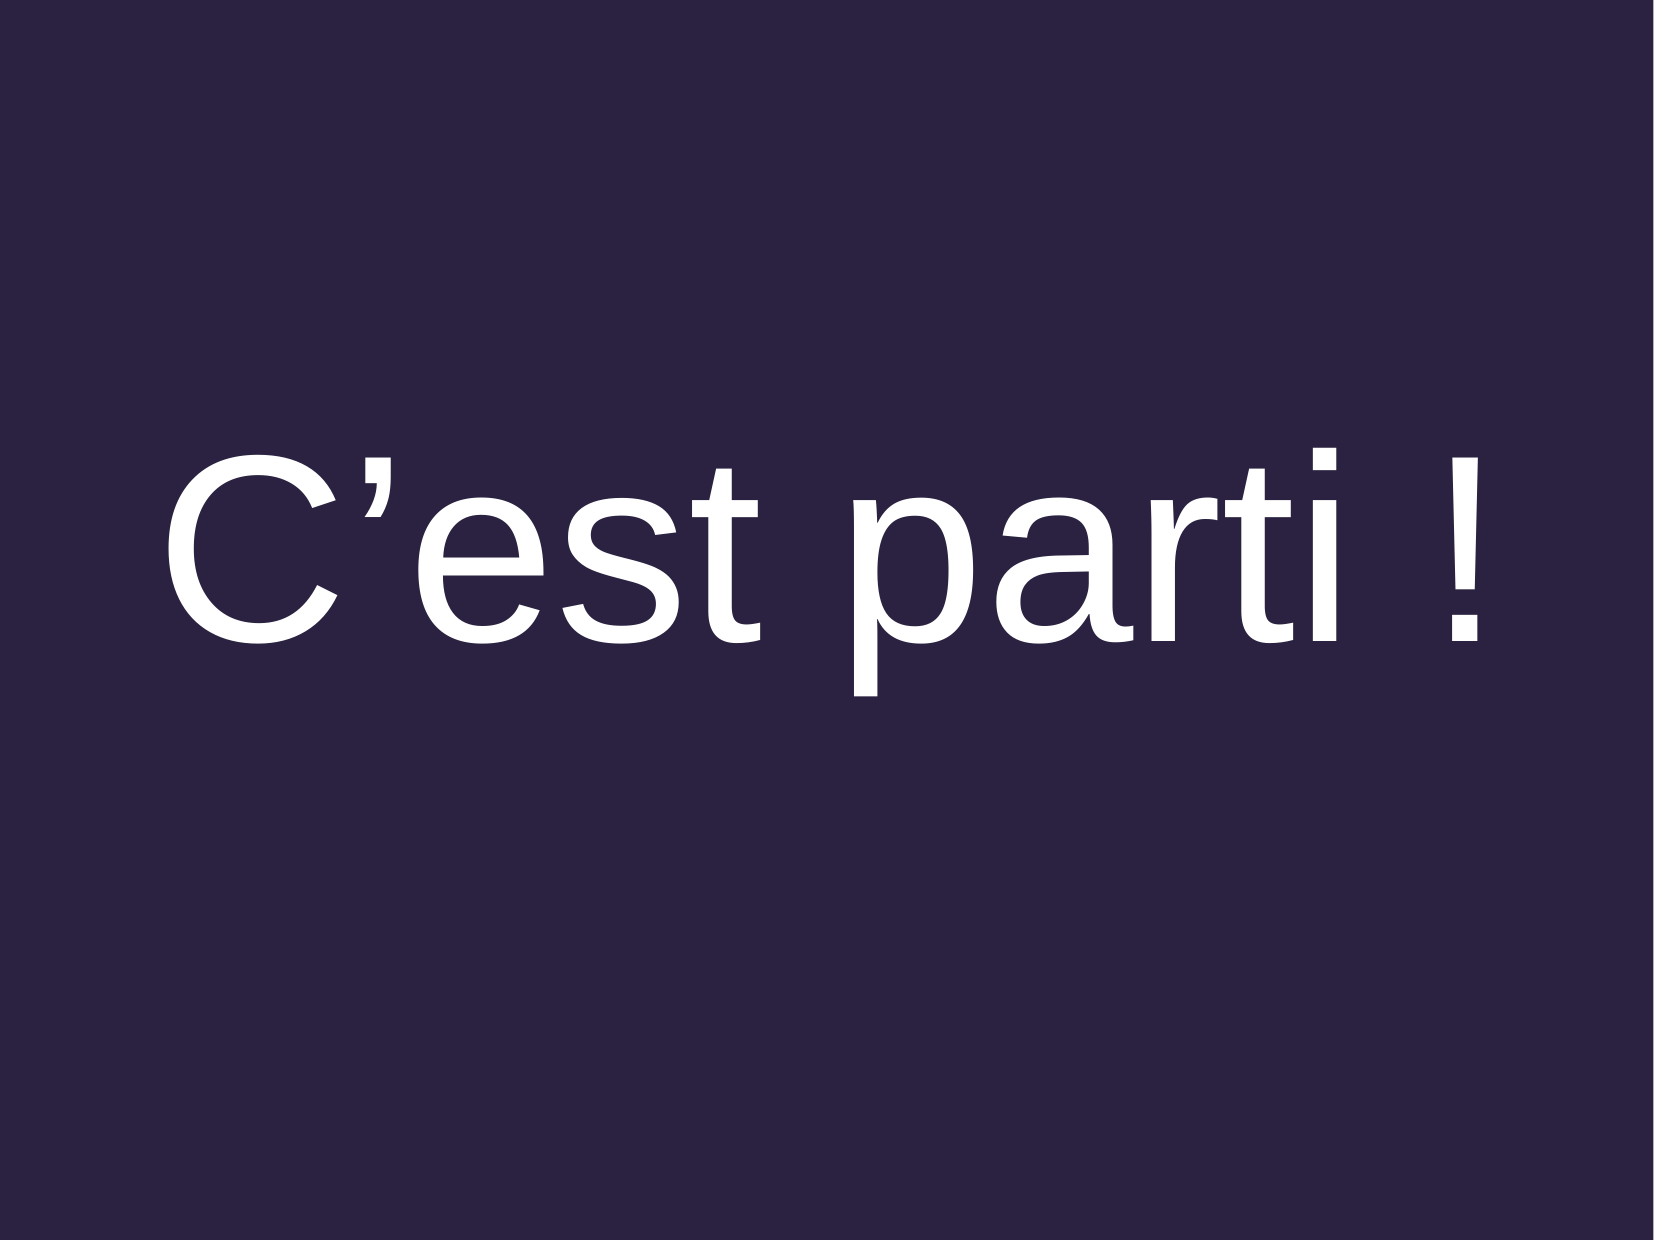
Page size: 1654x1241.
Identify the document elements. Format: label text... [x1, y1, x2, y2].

title C’est parti ! [2, 312, 1654, 785]
